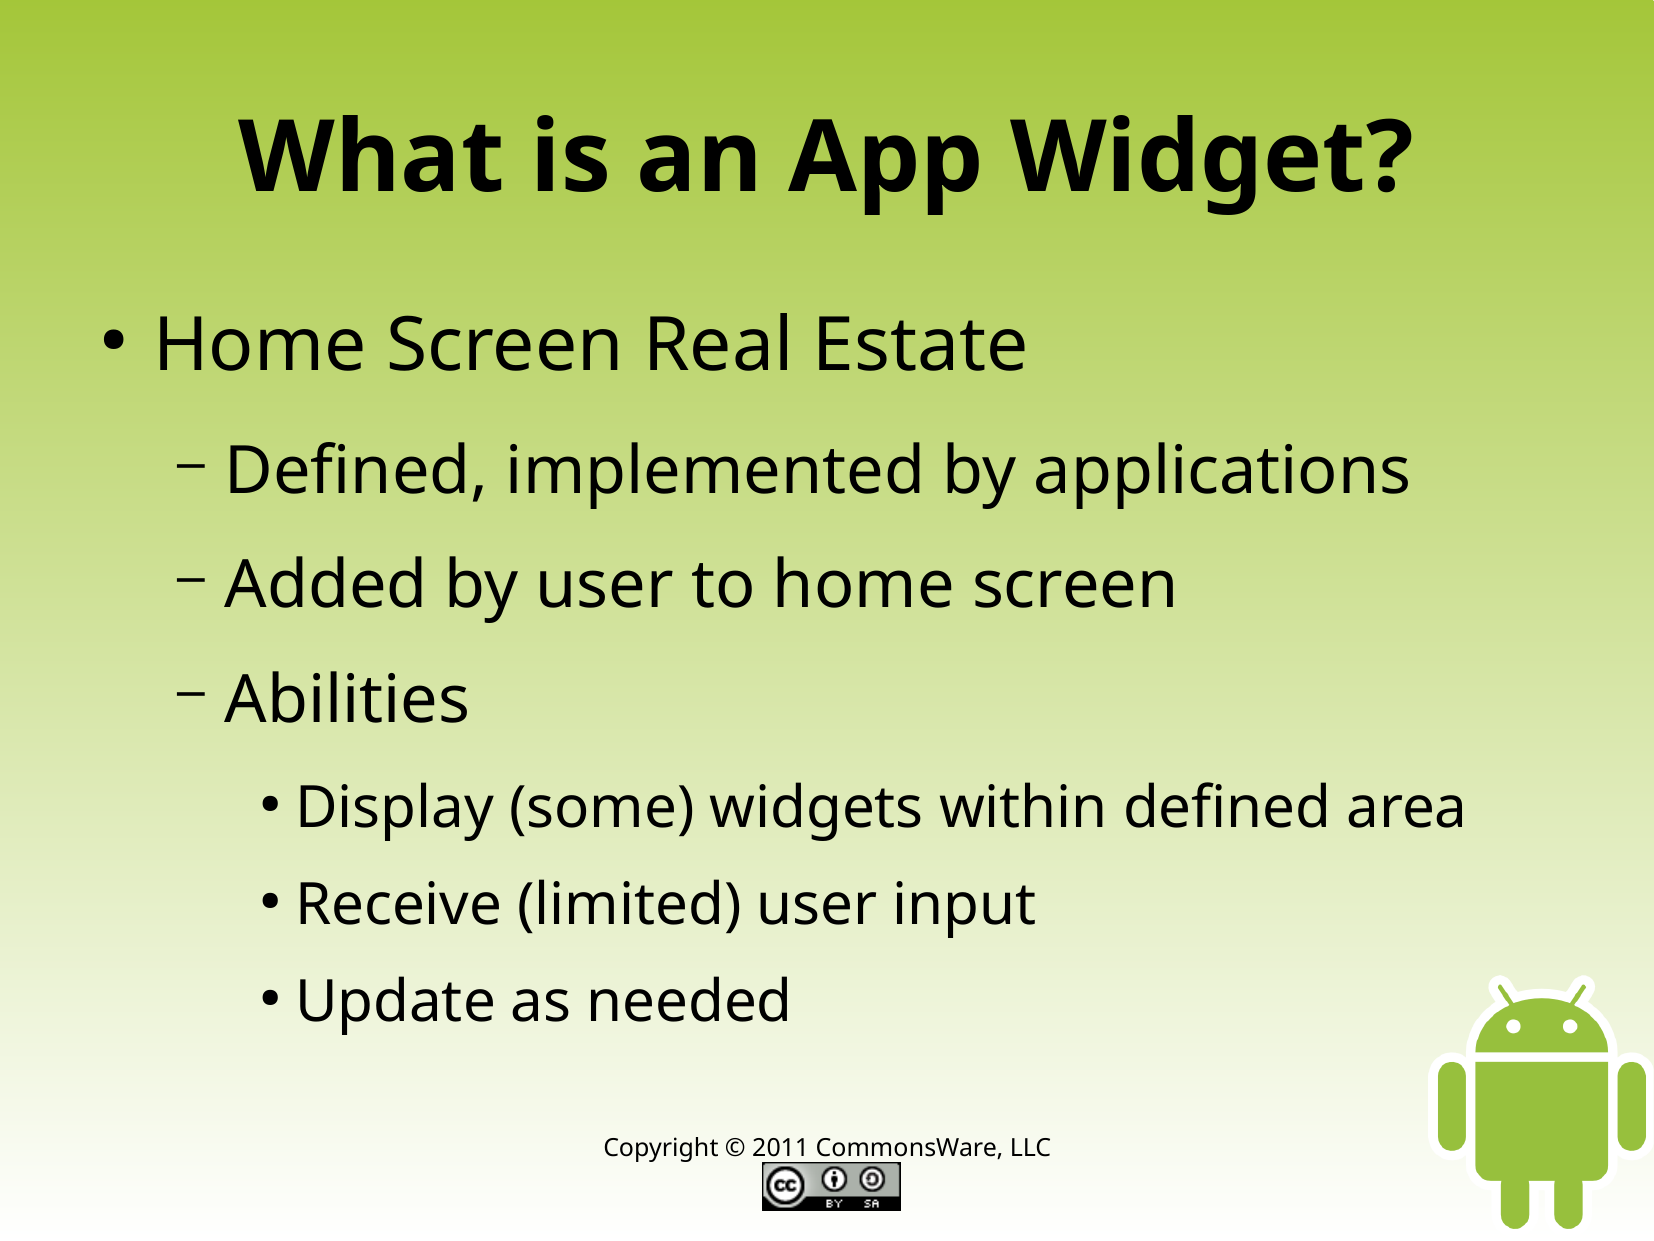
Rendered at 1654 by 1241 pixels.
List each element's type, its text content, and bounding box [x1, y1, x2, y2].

picture [762, 1162, 901, 1211]
list Home Screen Real Estate Defined, implemented by applications Added by user to home screen Abilities Display (some) widgets within defined area Receive (limited) user input Update as needed [82, 290, 1571, 1109]
picture [1428, 975, 1654, 1238]
title What is an App Widget? [82, 49, 1571, 257]
